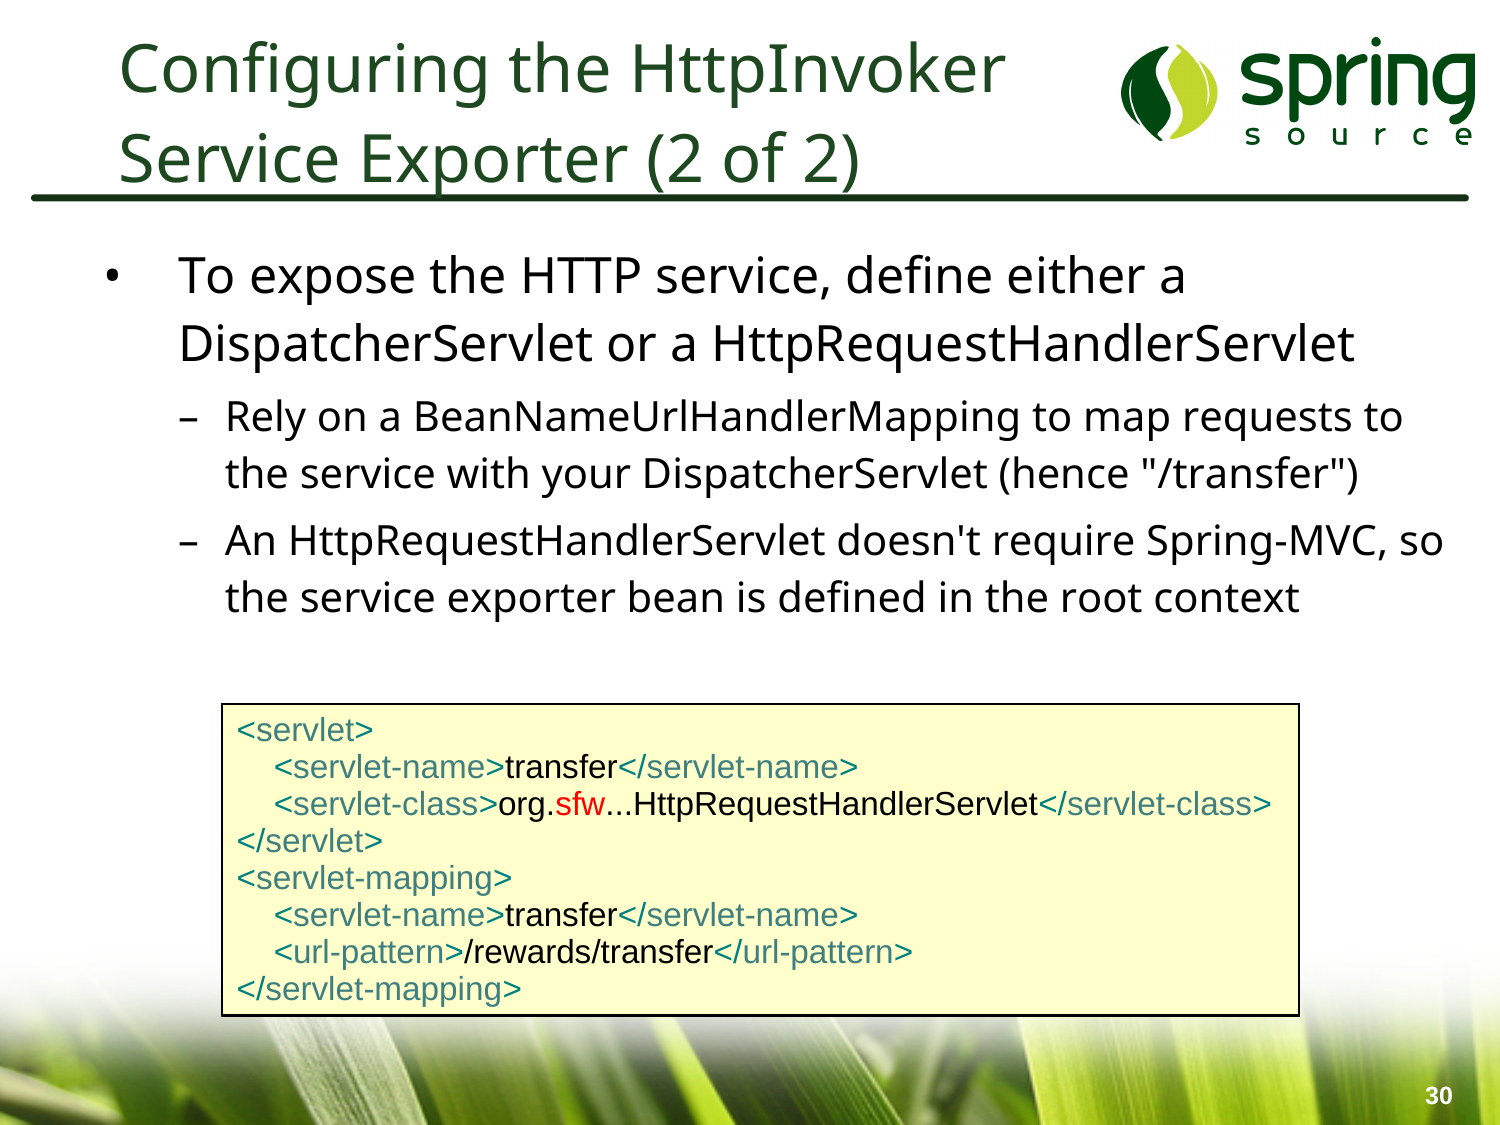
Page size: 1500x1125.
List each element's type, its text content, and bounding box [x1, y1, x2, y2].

picture [1136, 37, 1475, 145]
list To expose the HTTP service, define either a DispatcherServlet or a HttpRequestHandlerServlet Rely on a BeanNameUrlHandlerMapping to map requests to the service with your DispatcherServlet (hence "/transfer") An HttpRequestHandlerServlet doesn't require Spring-MVC, so the service exporter bean is defined in the root context [103, 239, 1447, 687]
title Configuring the HttpInvoker Service Exporter (2 of 2) [103, 13, 1136, 191]
picture [0, 944, 1500, 1125]
text_box <servlet> <servlet-name>transfer</servlet-name> <servlet-class>org.sfw...HttpRequestHandlerServlet</servlet-class> </servlet> <servlet-mapping> <servlet-name>transfer</servlet-name> <url-pattern>/rewards/transfer</url-pattern> </servlet-mapping> [221, 703, 1300, 1016]
